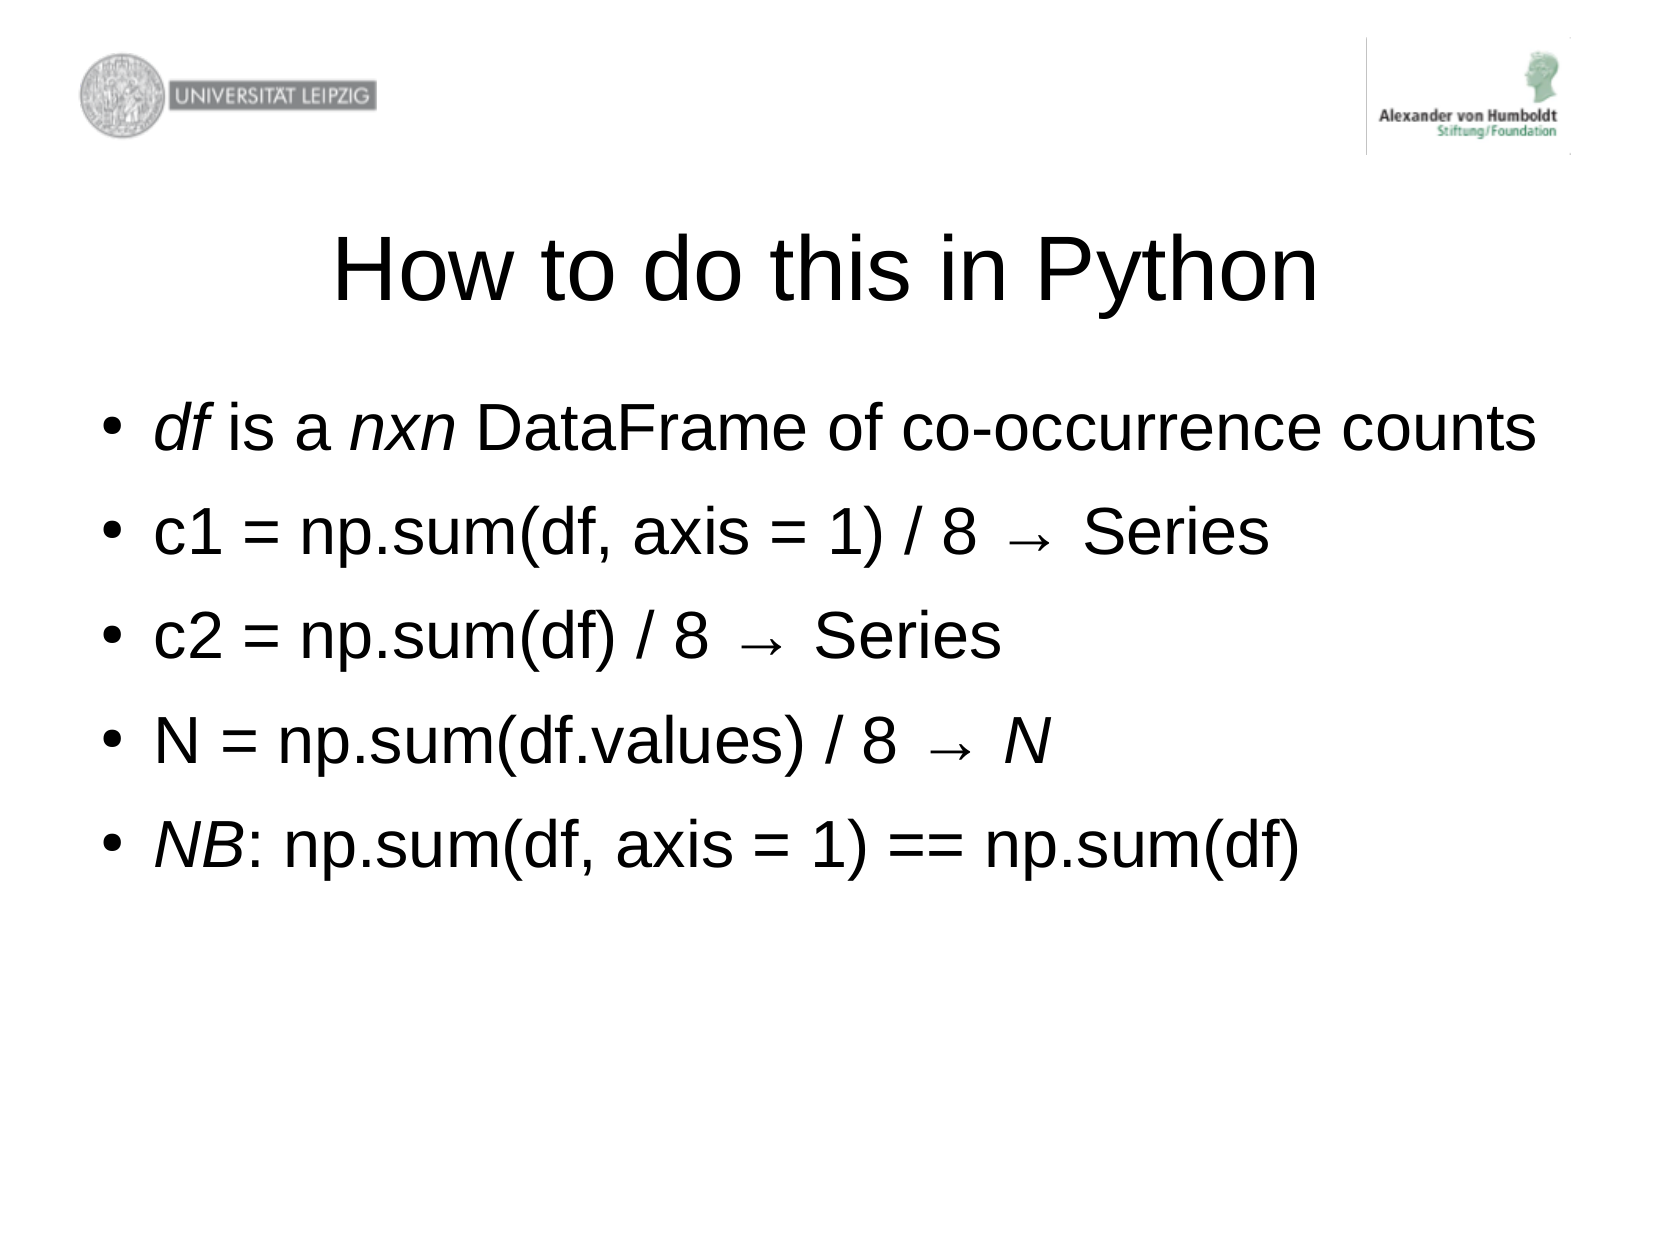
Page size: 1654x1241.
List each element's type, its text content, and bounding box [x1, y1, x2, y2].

title How to do this in Python [82, 165, 1571, 373]
list df is a nxn DataFrame of co-occurrence counts c1 = np.sum(df, axis = 1) / 8 → Series c2 = np.sum(df) / 8 → Series N = np.sum(df.values) / 8 → N NB: np.sum(df, axis = 1) == np.sum(df) [82, 390, 1571, 1110]
picture [1365, 37, 1572, 155]
picture [76, 49, 383, 144]
